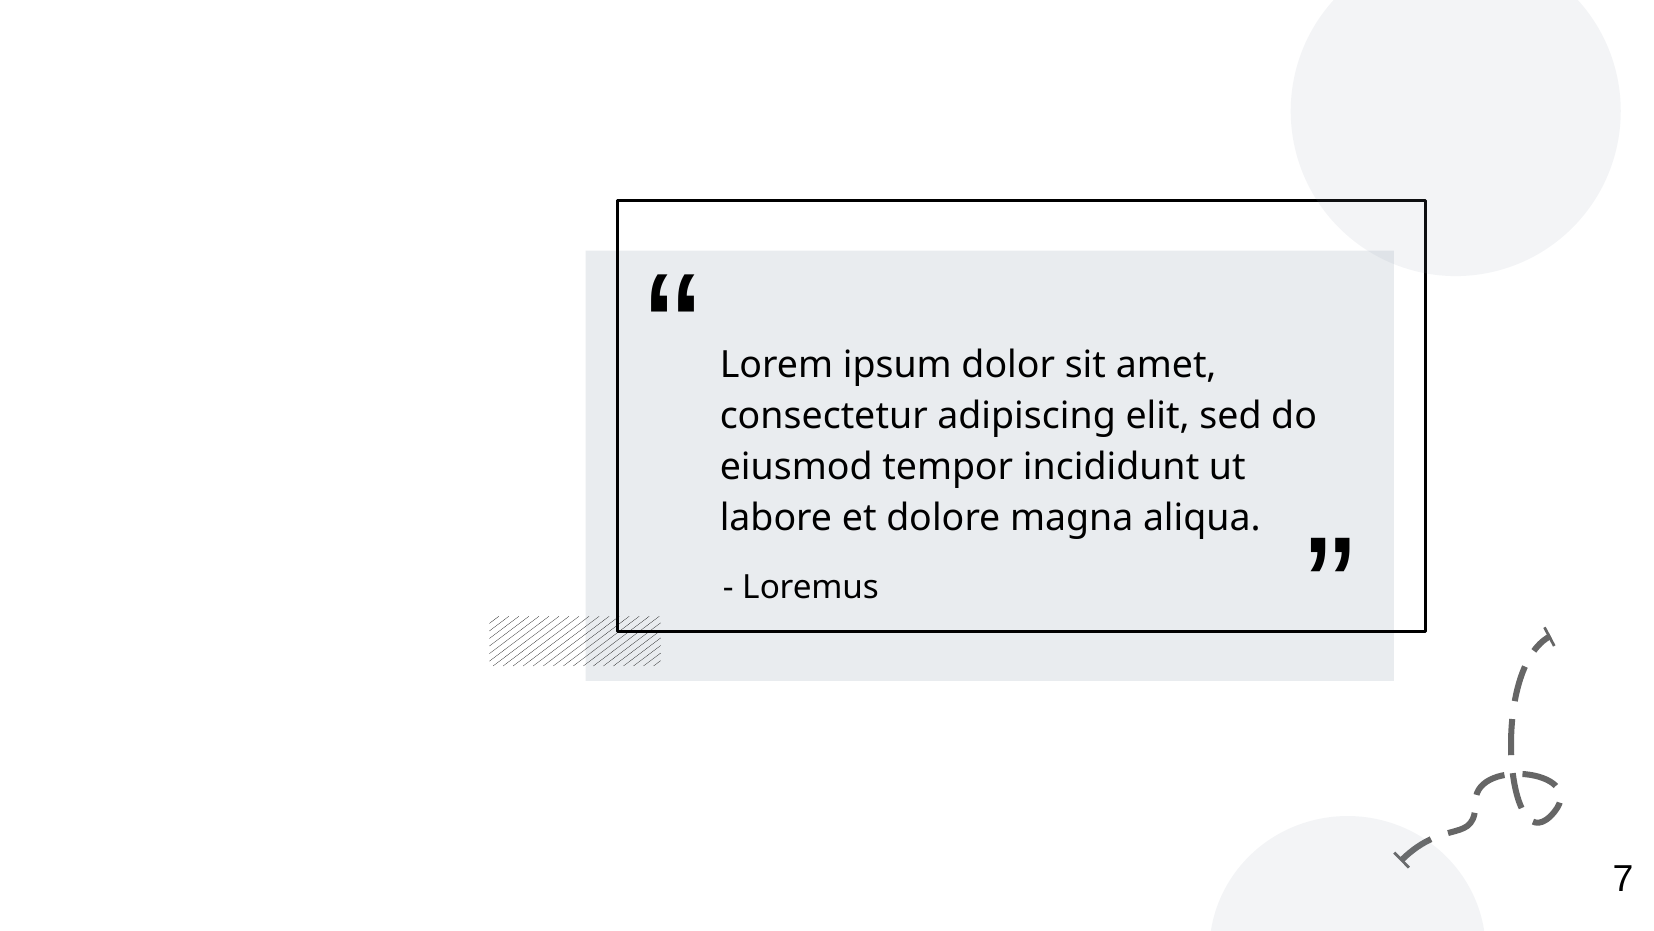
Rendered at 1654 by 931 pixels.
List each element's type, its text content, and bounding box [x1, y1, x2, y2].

text_box Lorem ipsum dolor sit amet, consectetur adipiscing elit, sed do eiusmod tempor incididunt ut labore et dolore magna aliqua. [705, 330, 1336, 549]
text_box - Loremus [708, 555, 964, 616]
